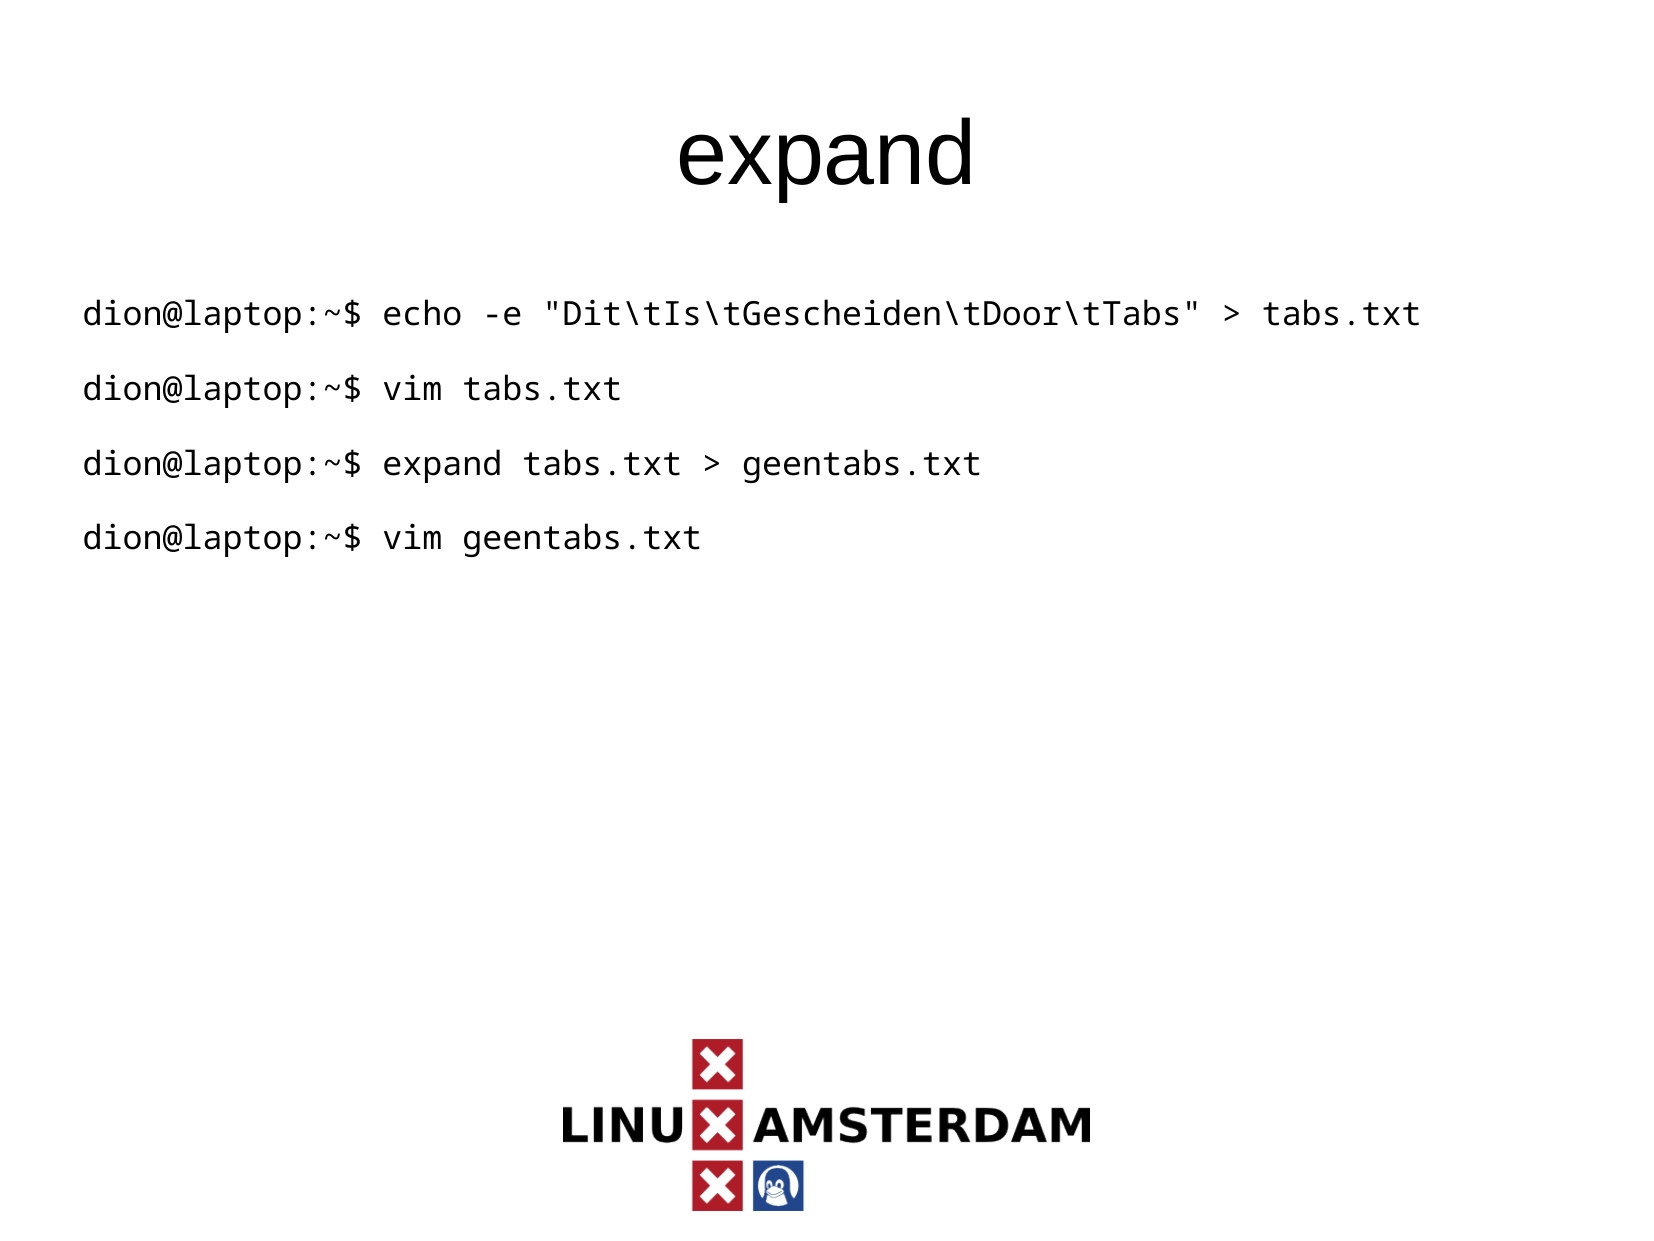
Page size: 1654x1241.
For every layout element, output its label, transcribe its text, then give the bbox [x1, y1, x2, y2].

list dion@laptop:~$ echo -e "Dit\tIs\tGescheiden\tDoor\tTabs" > tabs.txt dion@laptop:~$ vim tabs.txt dion@laptop:~$ expand tabs.txt > geentabs.txt dion@laptop:~$ vim geentabs.txt [82, 290, 1571, 1010]
picture [563, 1039, 1090, 1211]
title expand [82, 49, 1571, 257]
